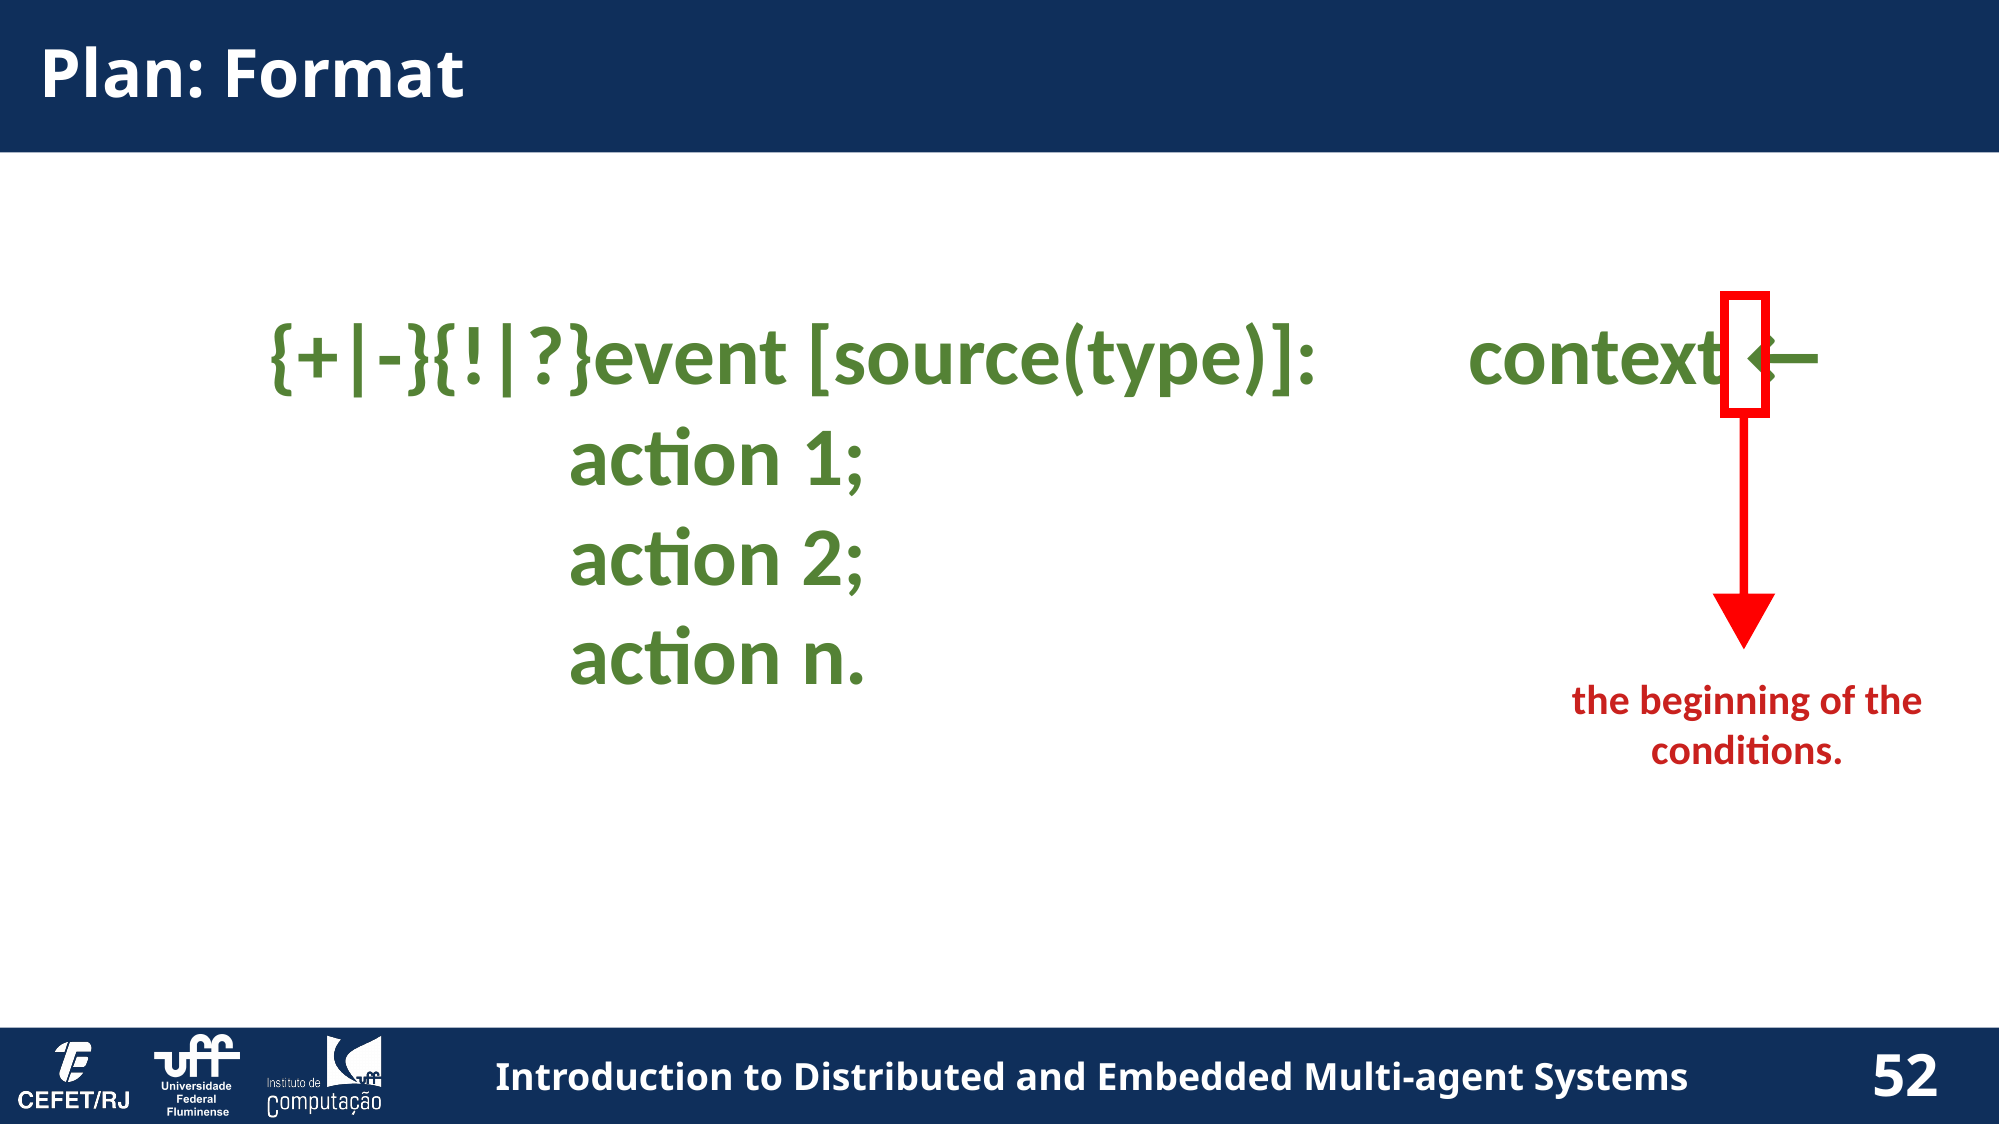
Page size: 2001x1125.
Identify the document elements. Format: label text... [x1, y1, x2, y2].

text_box {+|-}{!|?}event [source(type)]: context ← action 1; action 2; action n. [1729, 300, 1761, 408]
text_box [1712, 415, 1776, 650]
text_box Plan: Format [25, 23, 1999, 119]
picture [265, 1033, 383, 1118]
picture [18, 1021, 129, 1125]
picture [153, 1033, 241, 1121]
text_box the beginning of the conditions. [1499, 665, 1995, 781]
text_box {+|-}{!|?}event [source(type)]: context ← action 1; action 2; action n. [253, 294, 1908, 710]
